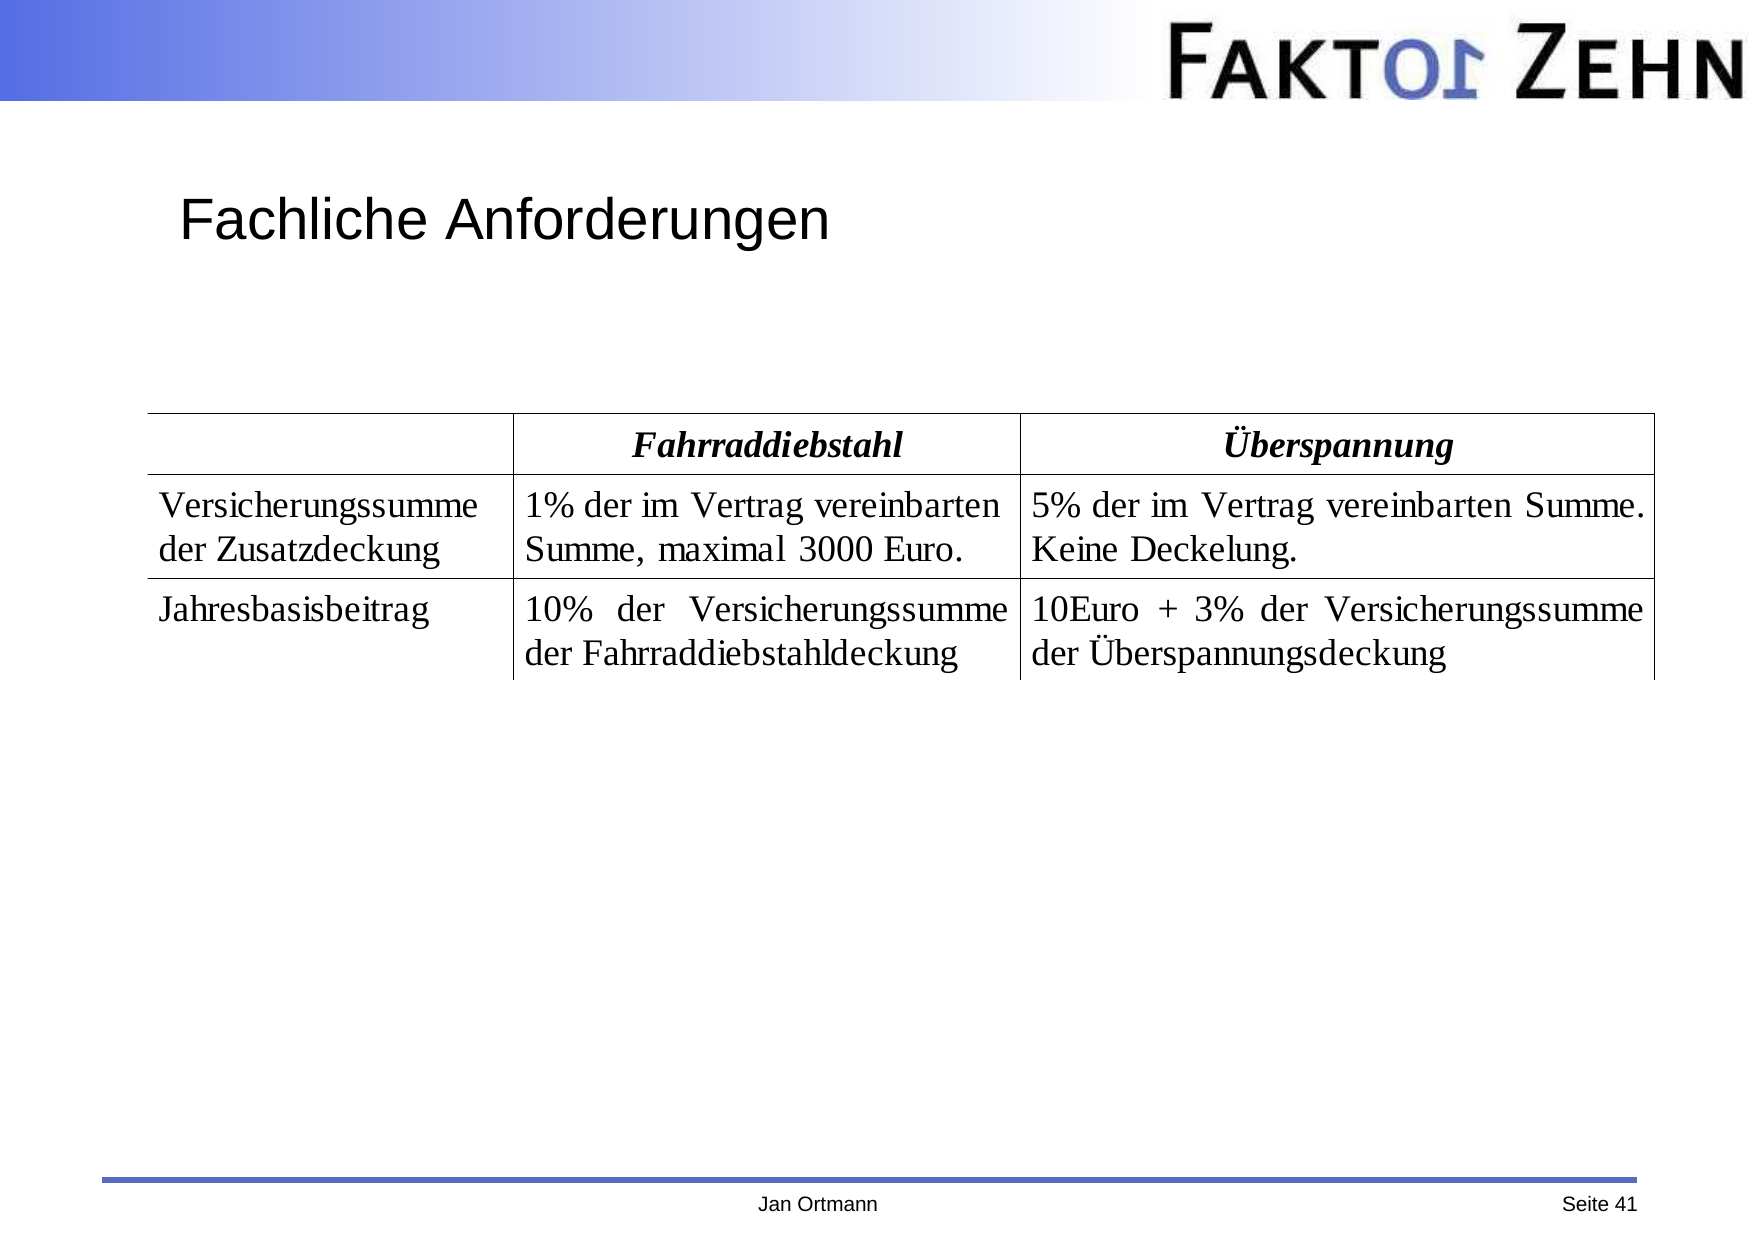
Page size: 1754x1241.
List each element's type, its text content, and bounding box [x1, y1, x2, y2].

picture [1162, 7, 1752, 100]
chart [147, 413, 1656, 680]
title Fachliche Anforderungen [179, 142, 1576, 296]
